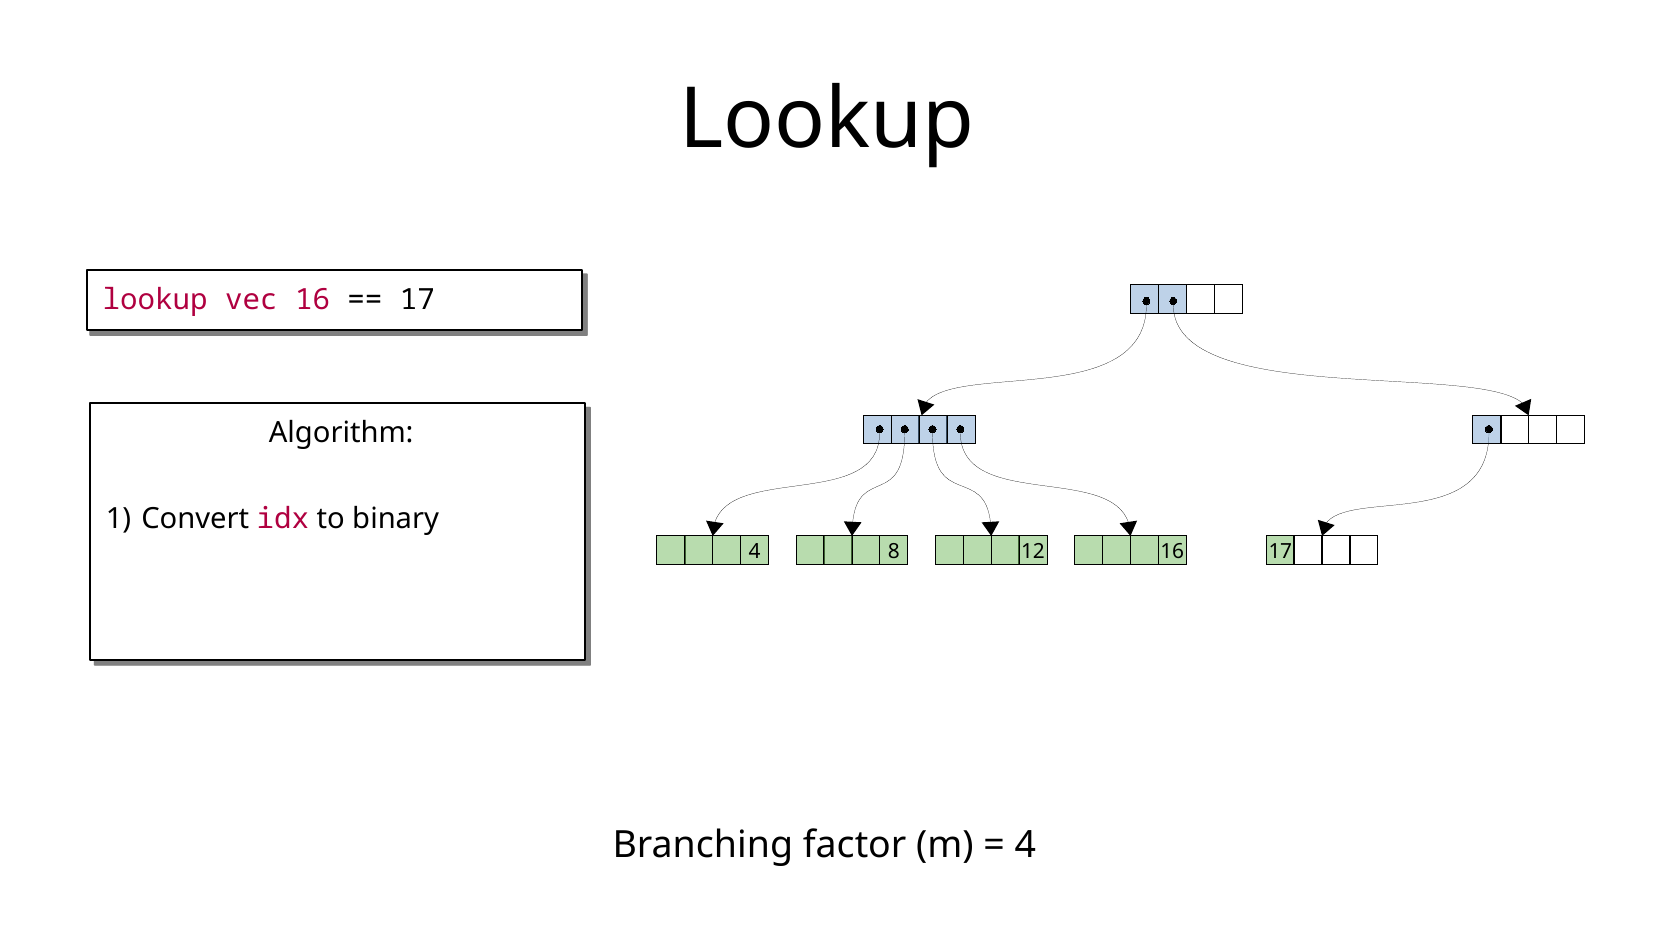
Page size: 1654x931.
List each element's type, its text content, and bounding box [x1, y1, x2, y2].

text_box lookup vec 16 == 17 [86, 270, 582, 331]
title Lookup [82, 37, 1571, 193]
text_box [1130, 284, 1187, 314]
text_box [863, 415, 976, 444]
text_box 17 [1266, 535, 1293, 565]
text_box 16 [1159, 535, 1187, 565]
text_box [656, 535, 741, 565]
text_box [796, 535, 880, 565]
text_box [1074, 535, 1159, 565]
text_box 12 [1020, 535, 1048, 565]
text_box Branching factor (m) = 4 [597, 810, 1057, 886]
text_box Algorithm: Convert idx to binary [90, 402, 586, 661]
text_box [935, 535, 1020, 565]
text_box [1472, 415, 1500, 444]
text_box 8 [880, 535, 908, 565]
text_box 4 [741, 535, 769, 565]
